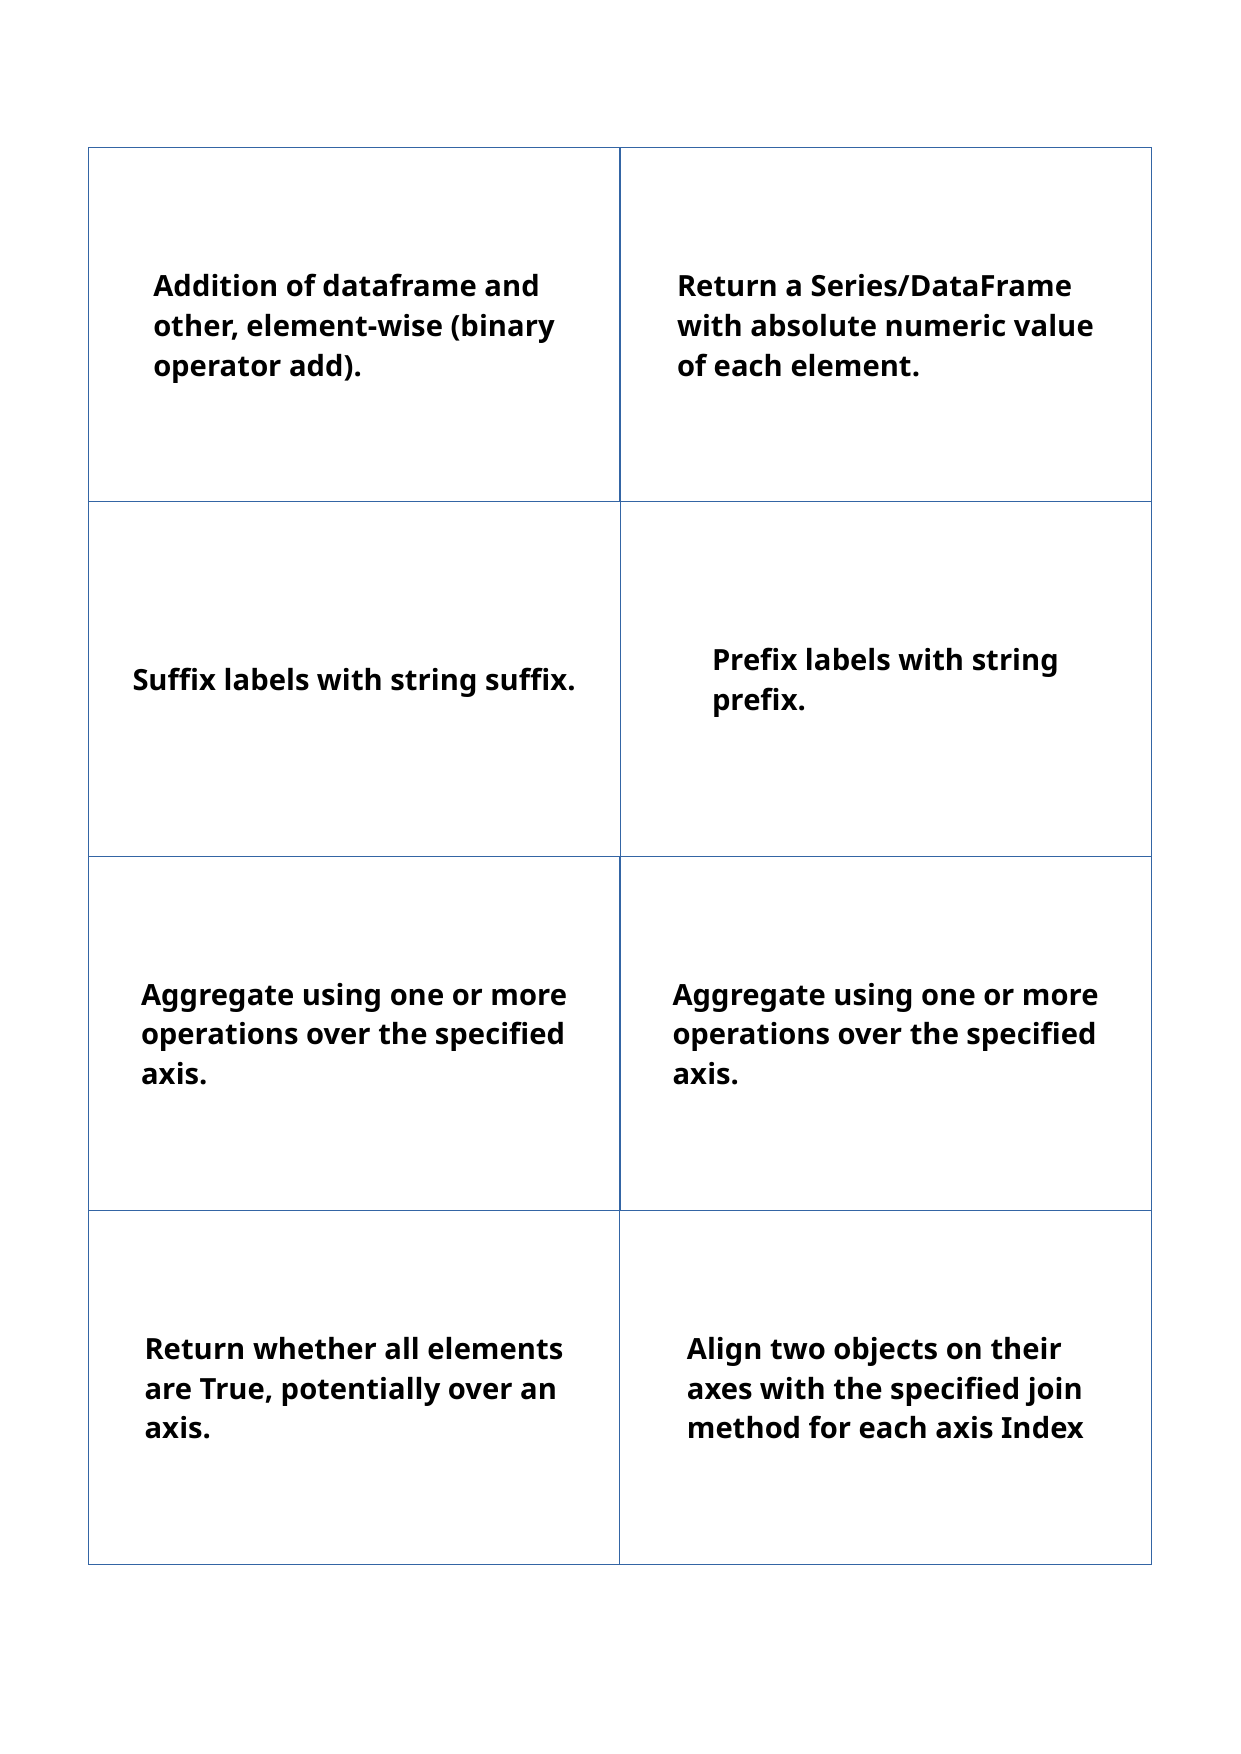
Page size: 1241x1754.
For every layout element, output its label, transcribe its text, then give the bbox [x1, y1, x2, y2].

text_box Return whether all elements are True, potentially over an axis. [88, 1210, 619, 1565]
text_box Addition of dataframe and other, element-wise (binary operator add). [88, 147, 620, 501]
text_box Aggregate using one or more operations over the specified axis. [88, 856, 620, 1210]
text_box Prefix labels with string prefix. [620, 501, 1152, 856]
text_box Align two objects on their axes with the specified join method for each axis Index [619, 1210, 1152, 1565]
text_box Aggregate using one or more operations over the specified axis. [620, 856, 1152, 1210]
text_box Return a Series/DataFrame with absolute numeric value of each element. [620, 147, 1152, 501]
text_box Suffix labels with string suffix. [88, 501, 620, 856]
